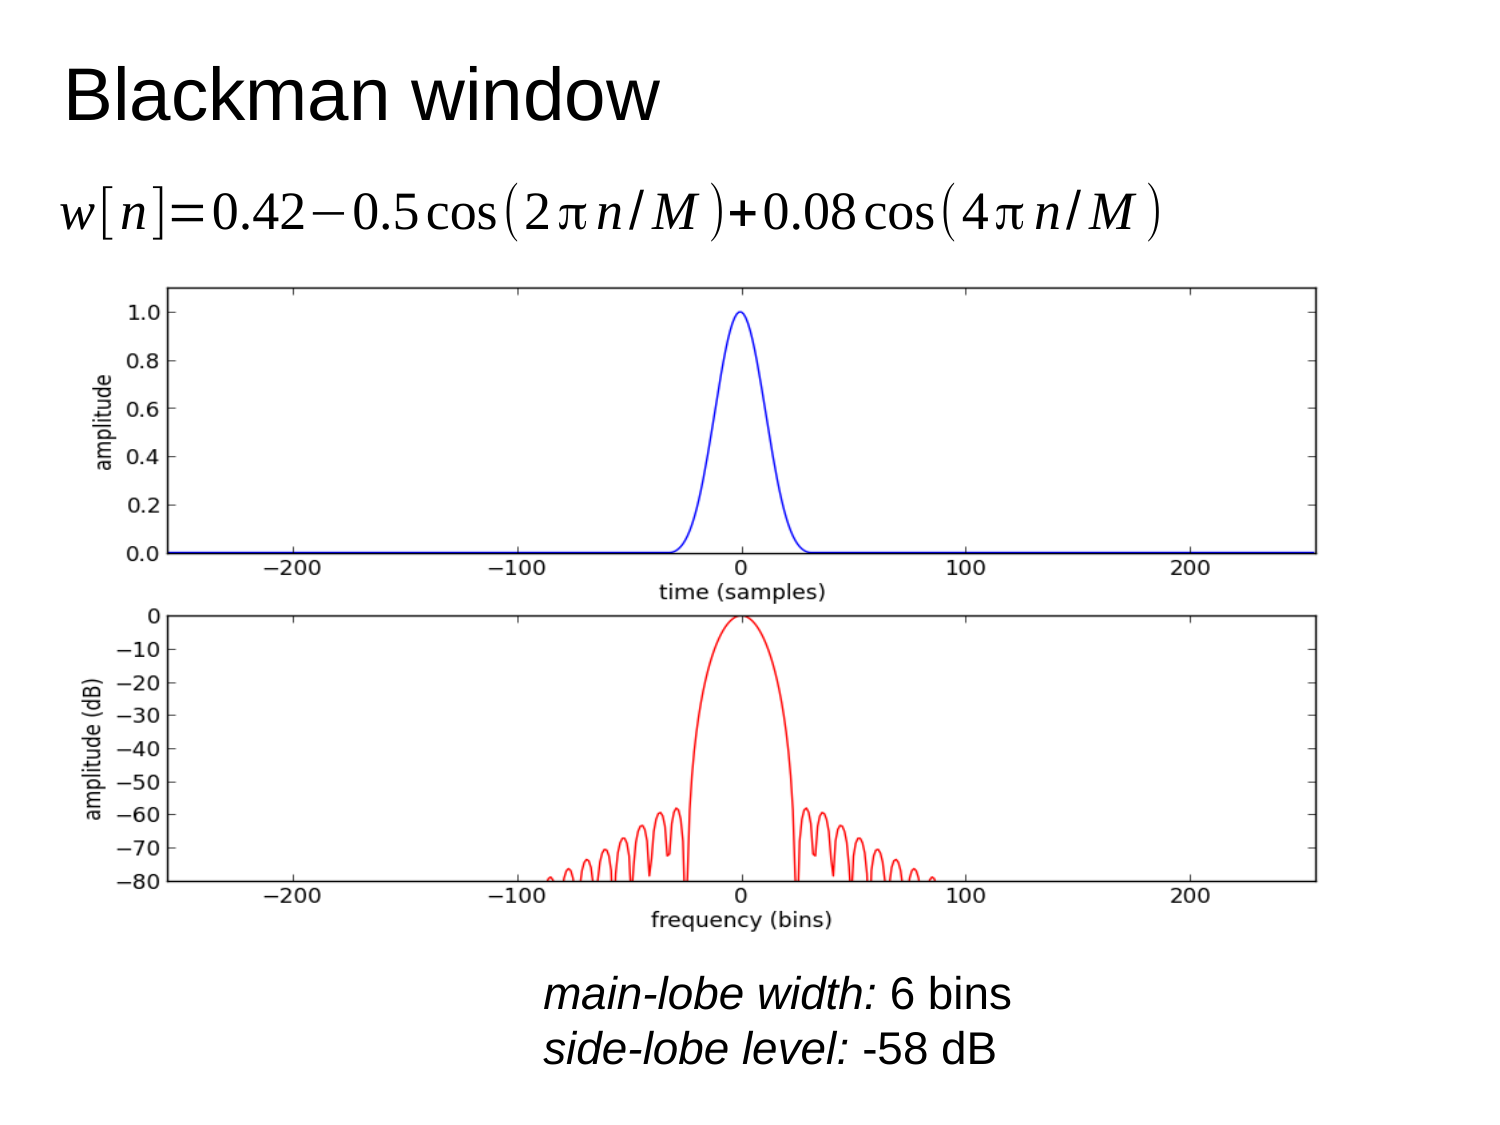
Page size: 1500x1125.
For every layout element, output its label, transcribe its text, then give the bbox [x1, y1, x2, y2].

picture [79, 216, 1365, 941]
title Blackman window [63, 27, 1414, 163]
text_box main-lobe width: 6 bins side-lobe level: -58 dB [528, 952, 1028, 1082]
chart [50, 179, 1171, 245]
